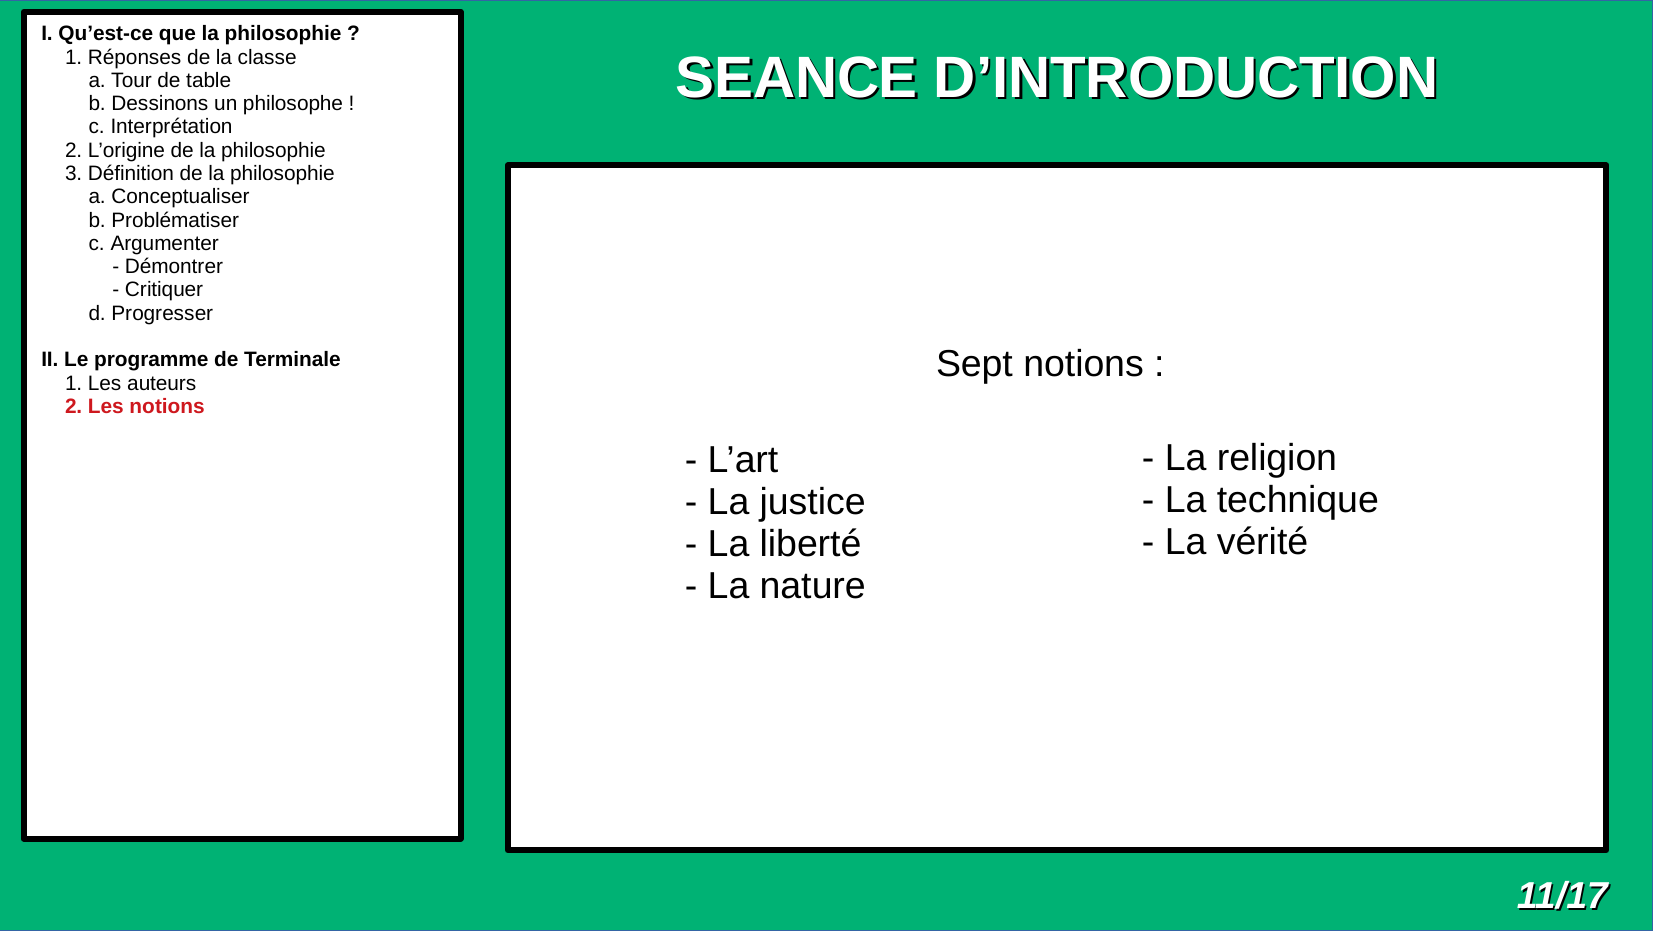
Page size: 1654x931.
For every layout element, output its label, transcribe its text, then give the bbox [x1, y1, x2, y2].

text_box SEANCE D’INTRODUCTION [507, 0, 1607, 154]
text_box [0, 0, 1653, 931]
text_box - L’art - La justice - La liberté - La nature [670, 431, 962, 615]
text_box - La religion - La technique - La vérité [1127, 429, 1394, 570]
text_box Sept notions : [921, 334, 1241, 392]
text_box <numéro>/17 [1464, 867, 1623, 931]
text_box I. Qu’est-ce que la philosophie ? 1. Réponses de la classe a. Tour de table b. Dessinons un philosophe ! c. Interprétation 2. L’origine de la philosophie 3. Définition de la philosophie a. Conceptualiser b. Problématiser c. Argumenter - Démontrer - Critiquer d. Progresser II. Le programme de Terminale 1. Les auteurs 2. Les notions [23, 11, 461, 839]
